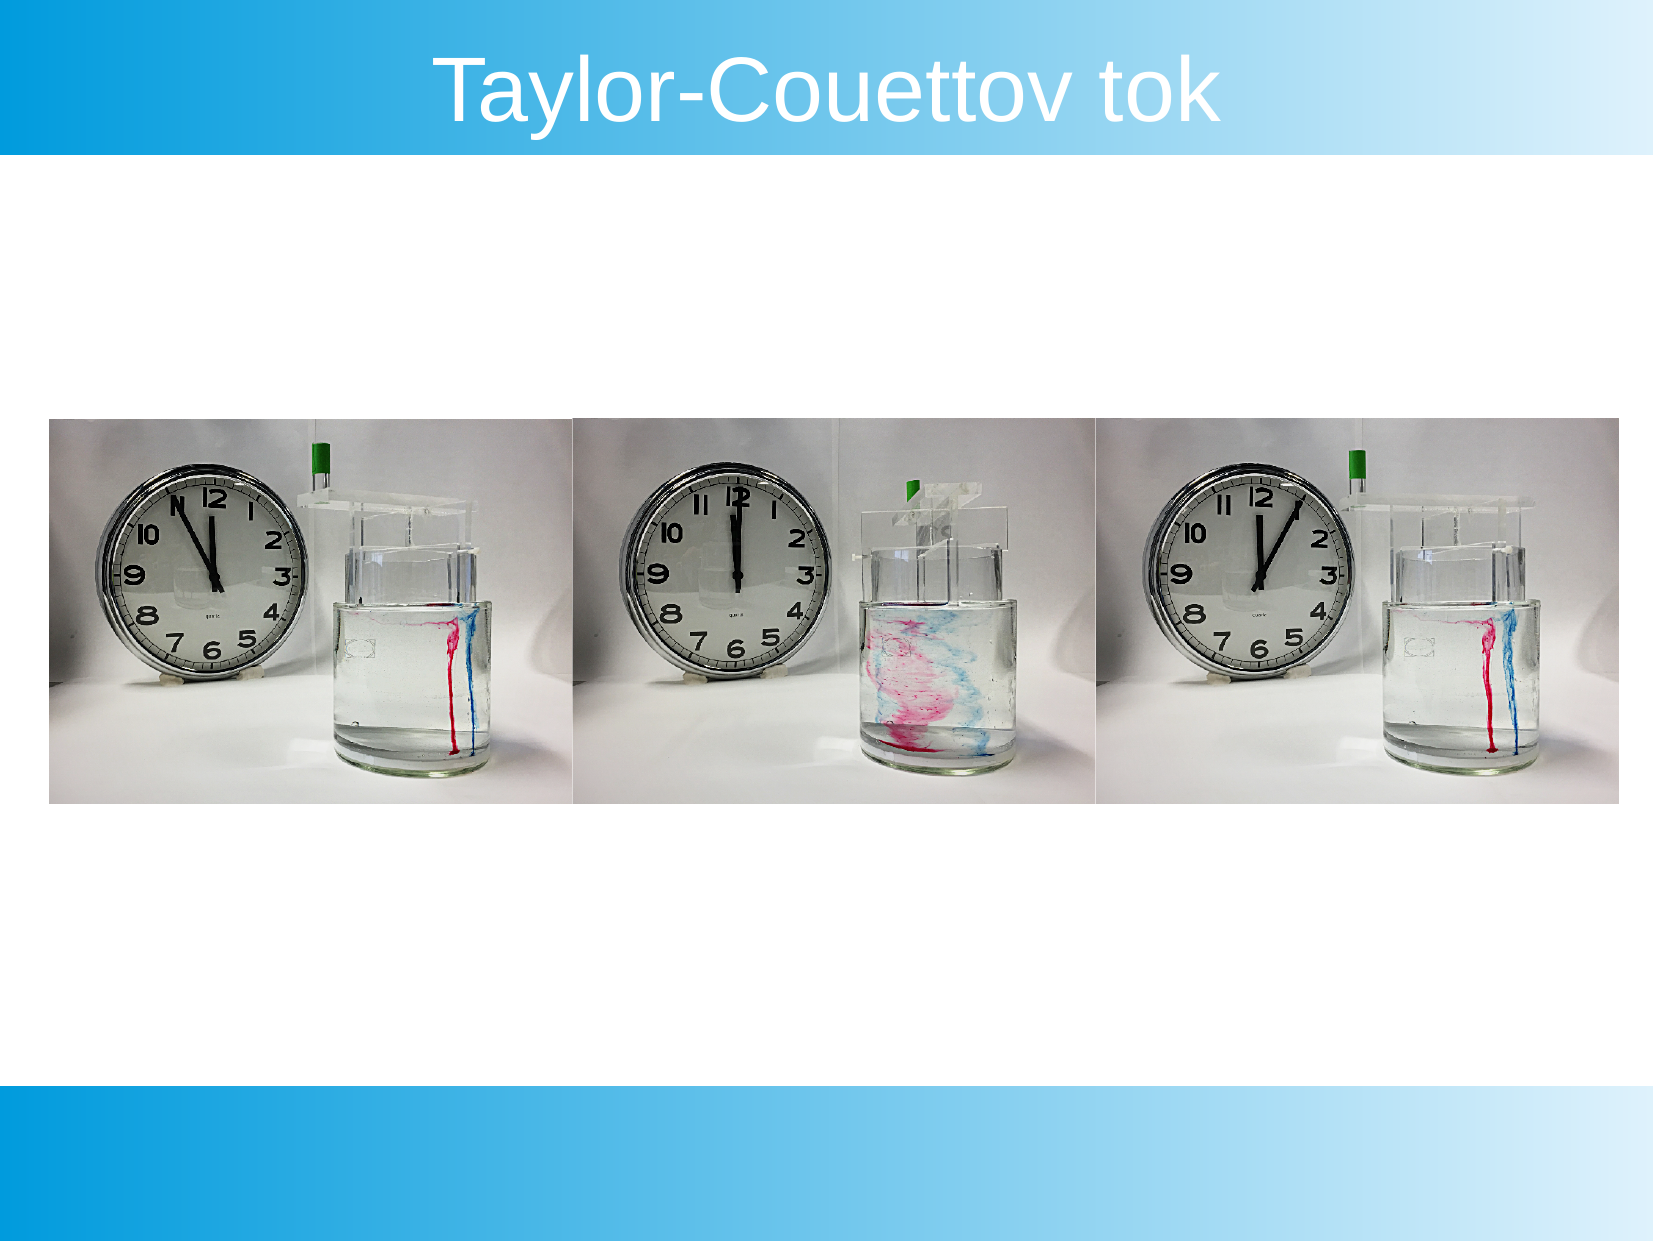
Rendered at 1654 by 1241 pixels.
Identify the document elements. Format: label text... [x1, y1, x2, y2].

picture [47, 417, 1619, 804]
title Taylor-Couettov tok [82, 37, 1571, 142]
